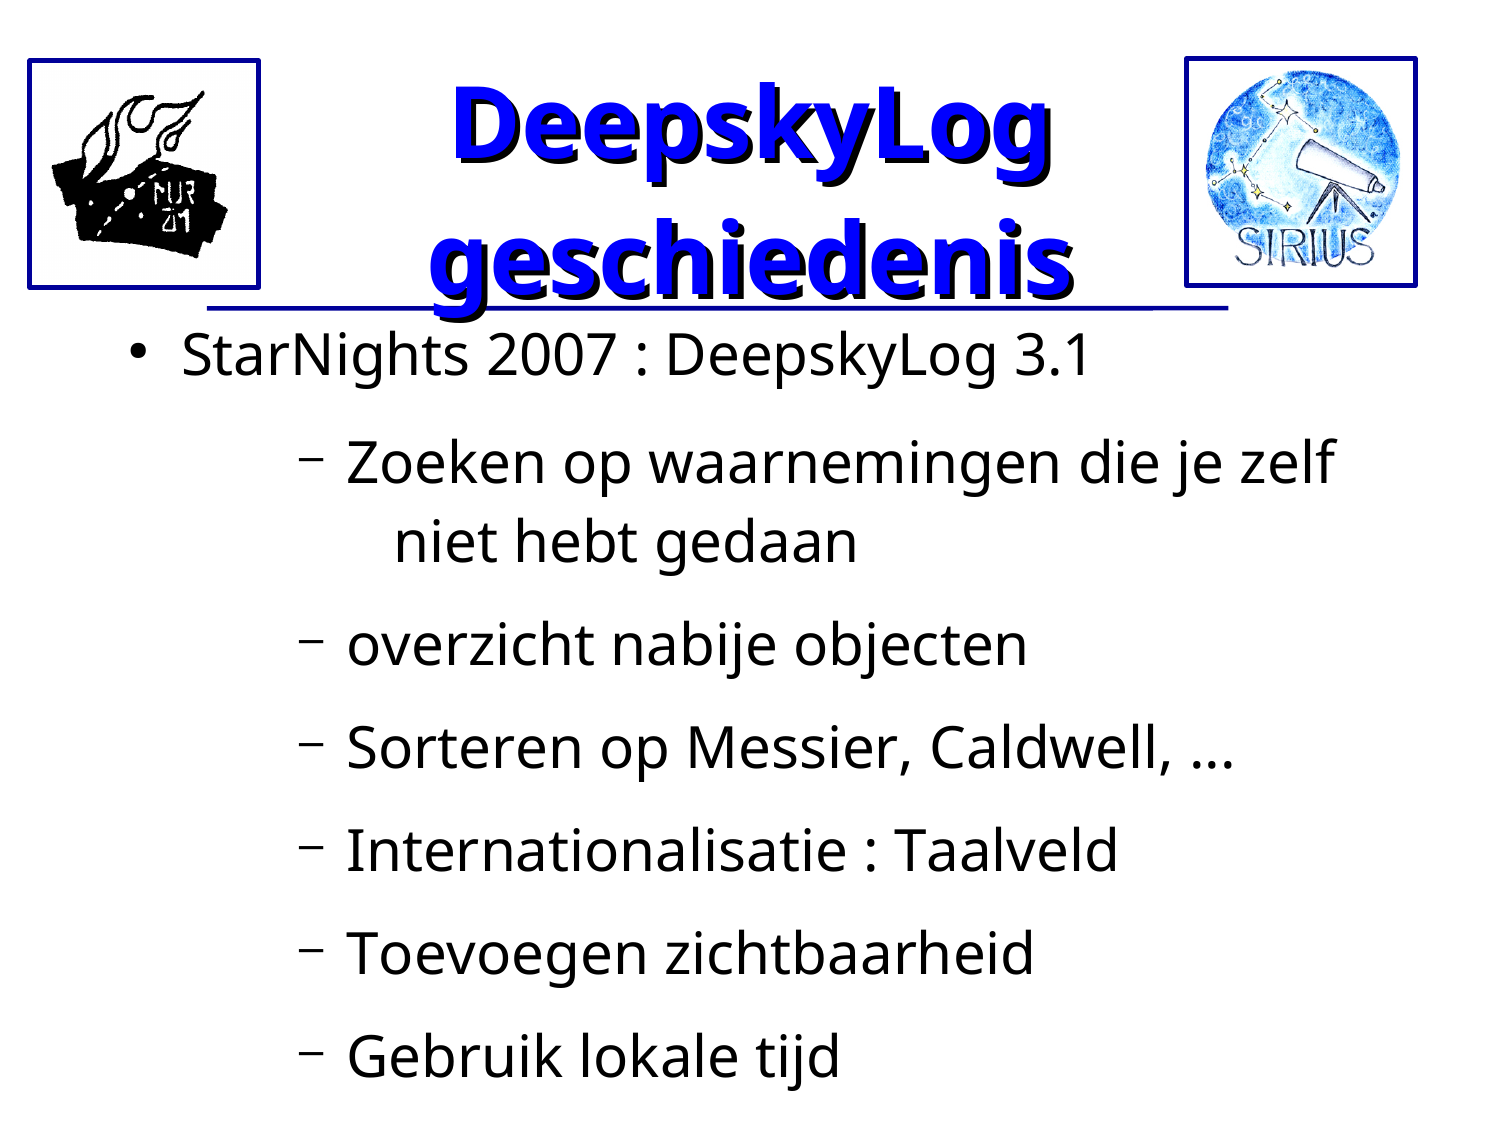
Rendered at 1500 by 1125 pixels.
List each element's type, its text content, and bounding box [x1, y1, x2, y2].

list StarNights 2007 : DeepskyLog 3.1 Zoeken op waarnemingen die je zelf niet hebt gedaan overzicht nabije objecten Sorteren op Messier, Caldwell, ... Internationalisatie : Taalveld Toevoegen zichtbaarheid Gebruik lokale tijd Nieuwe instrument types [110, 312, 1392, 1070]
picture [32, 63, 256, 284]
title DeepskyLog geschiedenis [306, 47, 1194, 312]
picture [1195, 63, 1411, 281]
